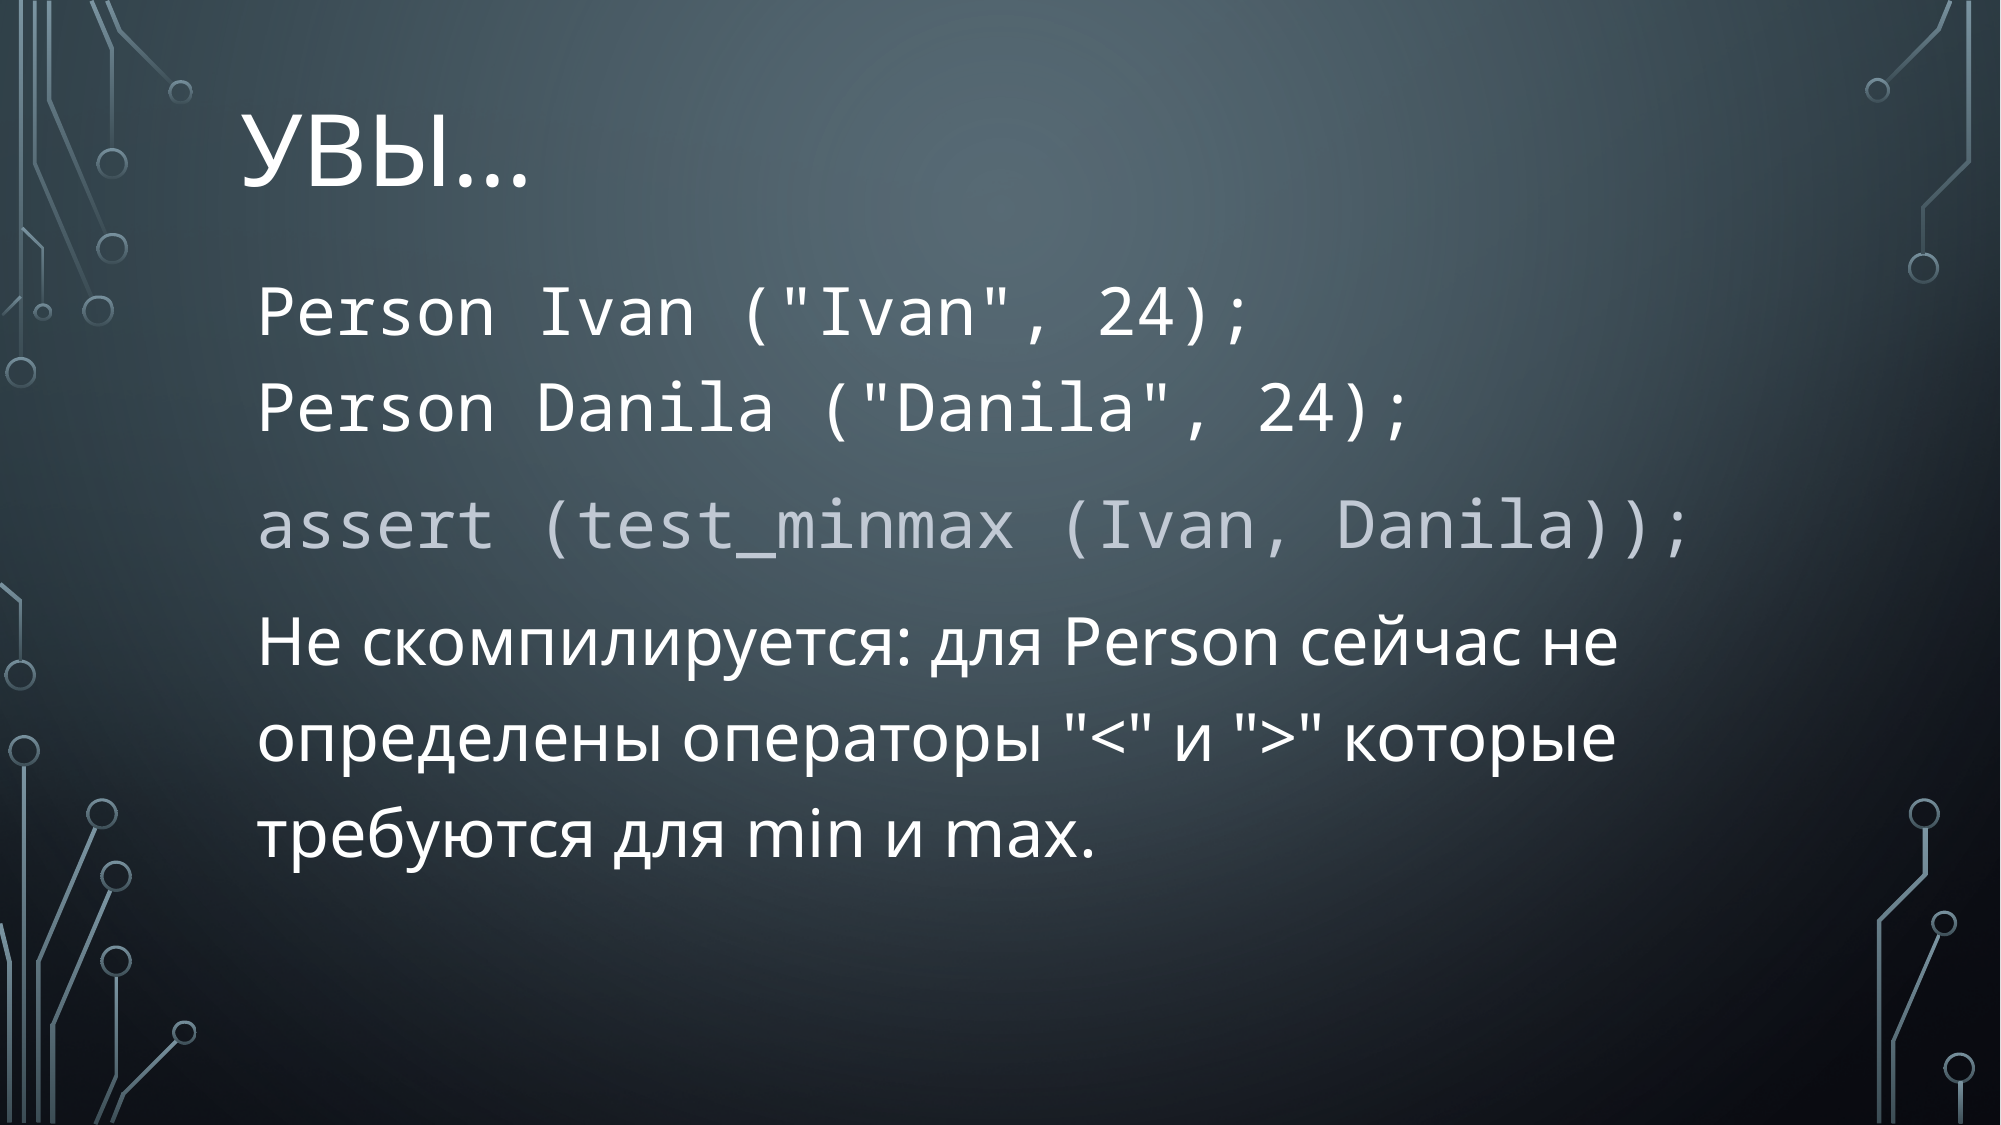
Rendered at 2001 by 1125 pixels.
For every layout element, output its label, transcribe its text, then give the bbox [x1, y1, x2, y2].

title Увы... [225, 32, 1853, 276]
list Person Ivan ("Ivan", 24); Person Danila ("Danila", 24); assert (test_minmax (Ivan, Danila)); Не скомпилируется: для Person сейчас не определены операторы "<" и ">" которые требуются для min и max. [241, 245, 1931, 917]
